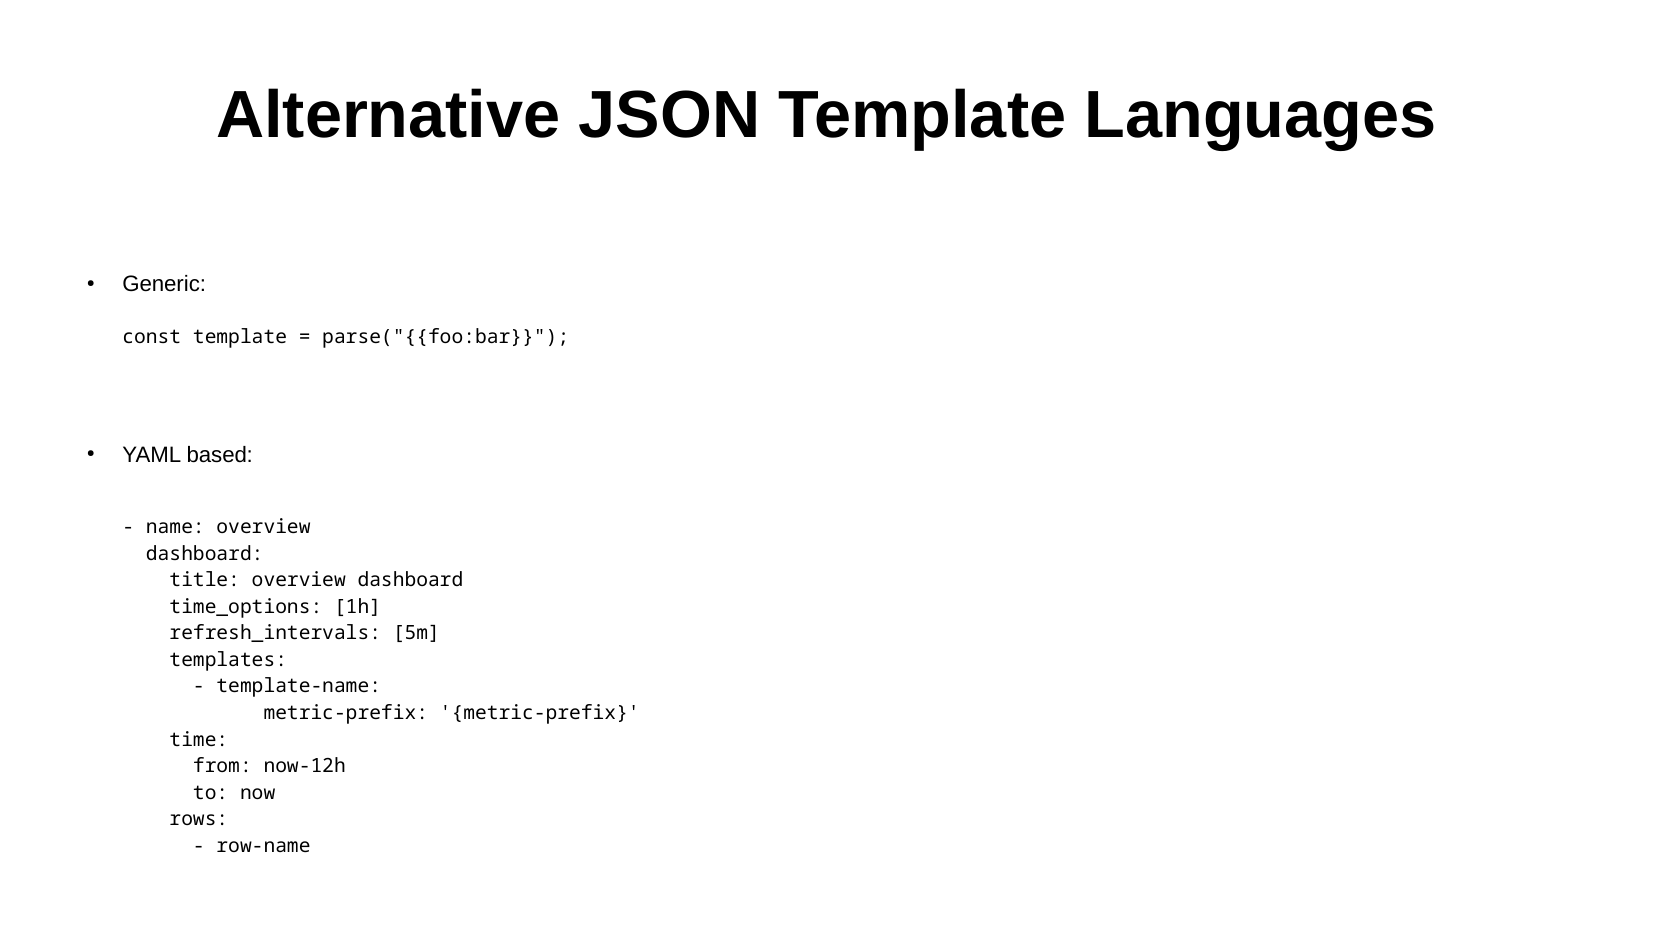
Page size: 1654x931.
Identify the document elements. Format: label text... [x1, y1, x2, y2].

title Alternative JSON Template Languages [82, 37, 1571, 193]
list Generic: const template = parse("{{foo:bar}}"); YAML based: - name: overview dashboard: title: overview dashboard time_options: [1h] refresh_intervals: [5m] templates: - template-name: metric-prefix: '{metric-prefix}' time: from: now-12h to: now rows: - row-name [75, 225, 1564, 863]
